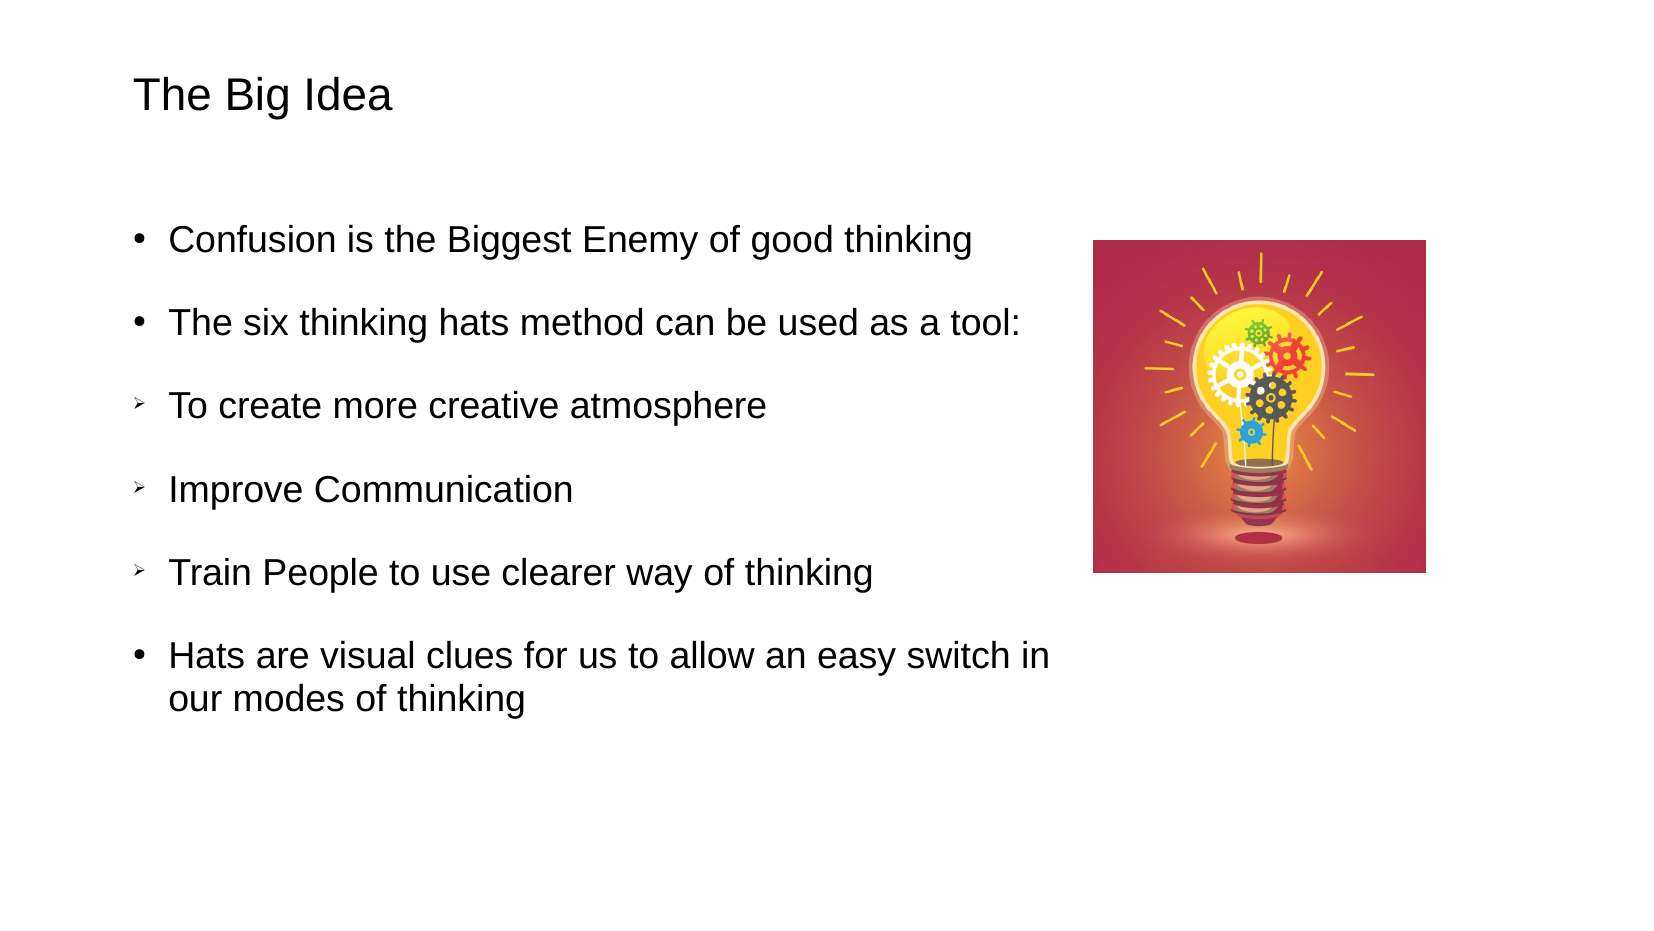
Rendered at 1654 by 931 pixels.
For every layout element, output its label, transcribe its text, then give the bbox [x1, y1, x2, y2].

text_box [88, 61, 751, 142]
text_box The Big Idea [118, 61, 662, 128]
picture [1093, 240, 1426, 573]
text_box Confusion is the Biggest Enemy of good thinking The six thinking hats method can be used as a tool: To create more creative atmosphere Improve Communication Train People to use clearer way of thinking Hats are visual clues for us to allow an easy switch in our modes of thinking [118, 210, 1087, 727]
